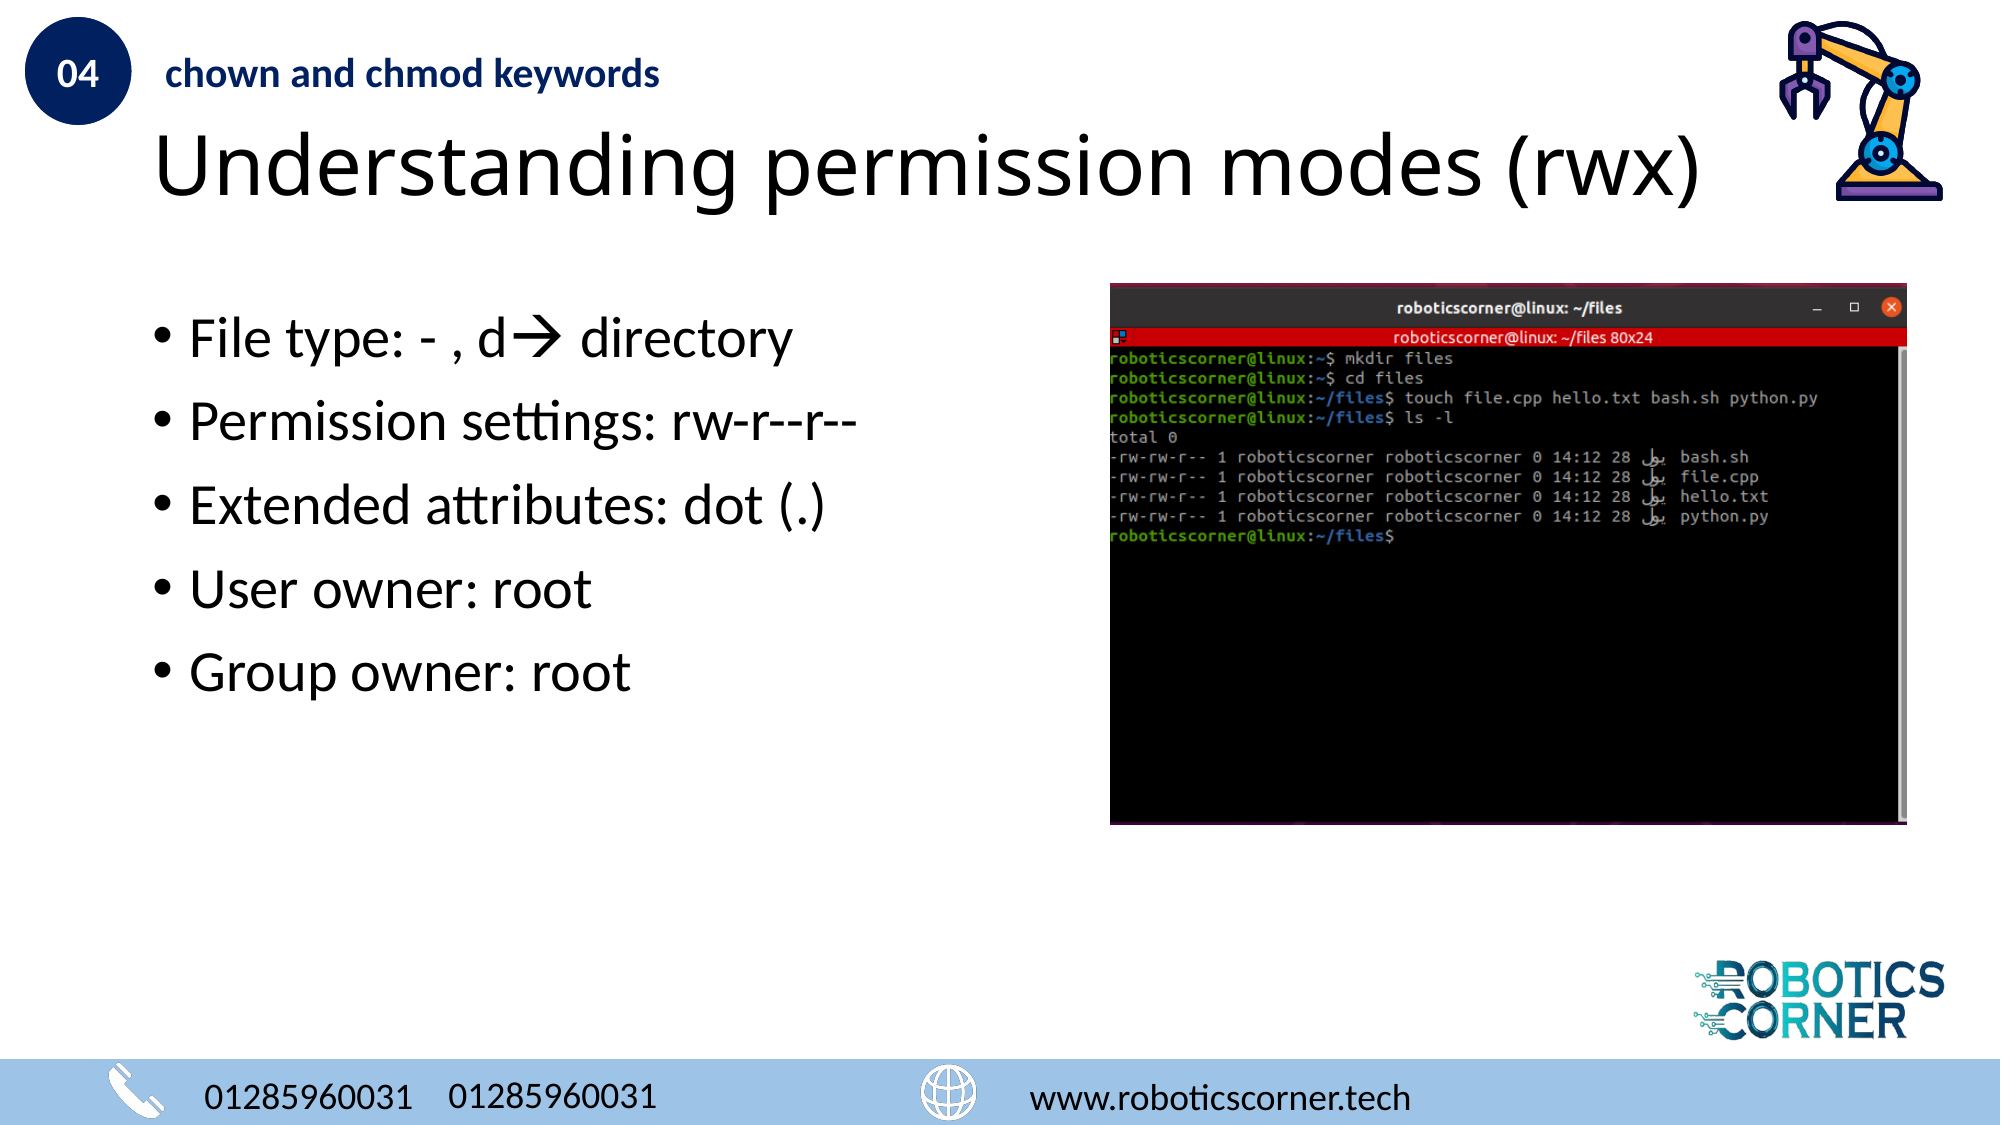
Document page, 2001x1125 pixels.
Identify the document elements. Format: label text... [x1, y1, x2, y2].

picture [915, 1059, 981, 1125]
picture [1771, 21, 1951, 201]
picture [1110, 283, 1907, 826]
text_box chown and chmod keywords [150, 38, 846, 104]
text_box 04 [22, 14, 134, 128]
picture [1680, 859, 1953, 1125]
title Understanding permission modes (rwx) [137, 59, 1863, 278]
list File type: - , d directory Permission settings: rw-r--r-- Extended attributes: dot (.) User owner: root Group owner: root [137, 299, 1863, 1014]
picture [103, 1057, 170, 1124]
